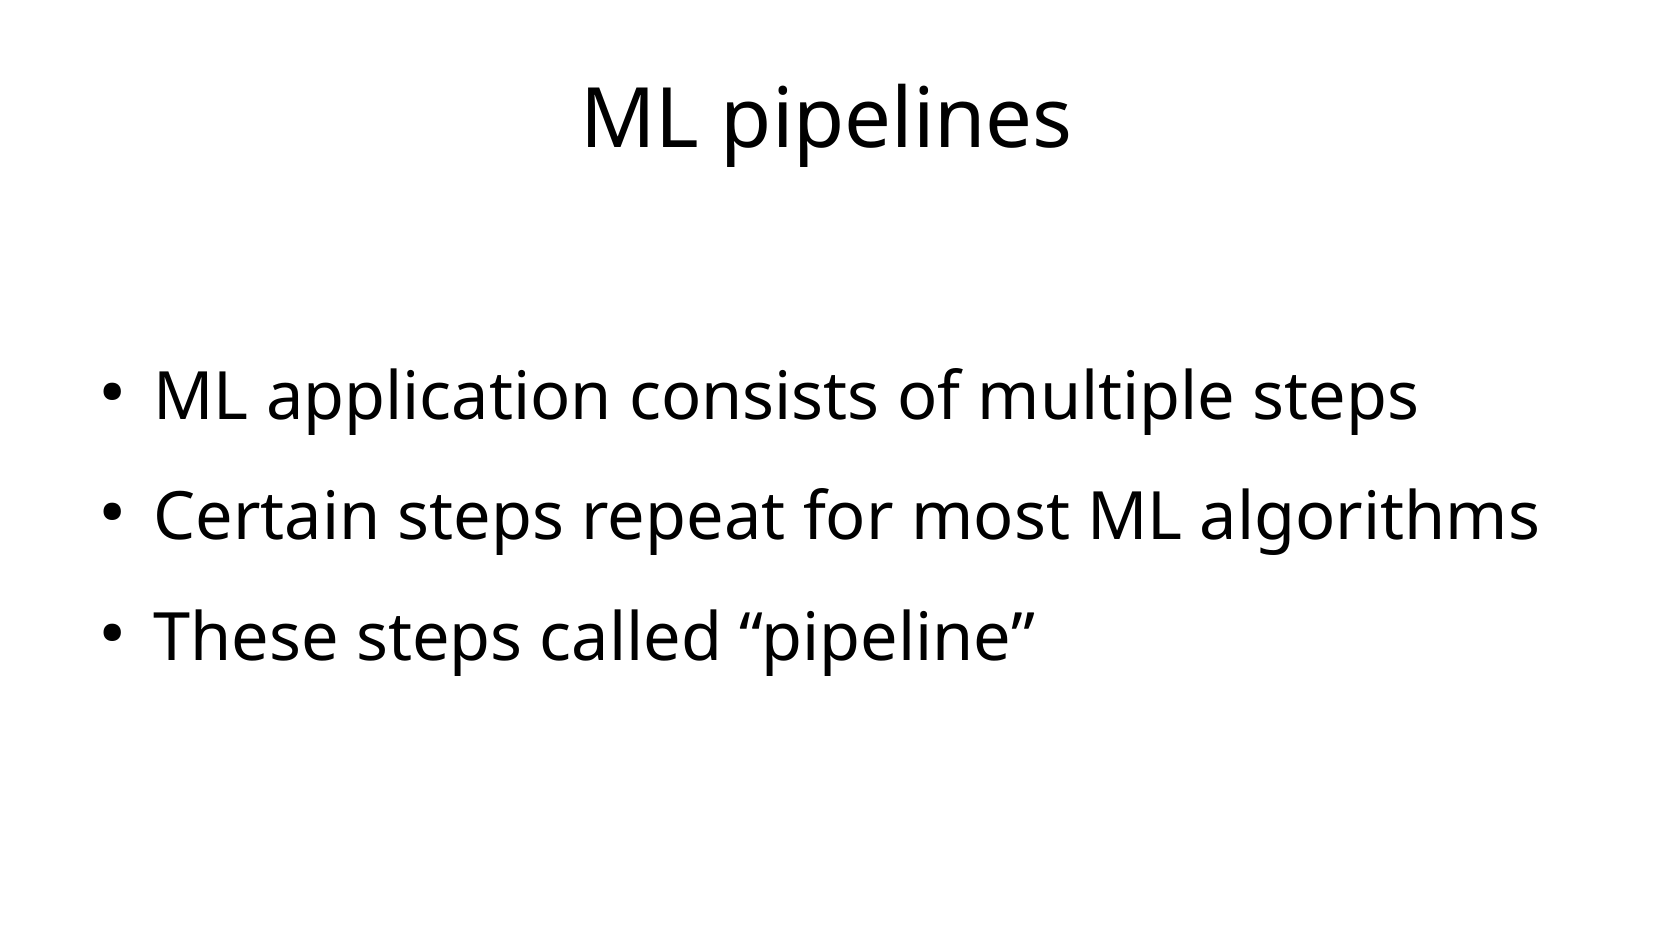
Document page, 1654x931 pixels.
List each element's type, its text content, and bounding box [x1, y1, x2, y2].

list ML application consists of multiple steps Certain steps repeat for most ML algorithms These steps called “pipeline” [82, 217, 1571, 811]
title ML pipelines [82, 37, 1571, 193]
